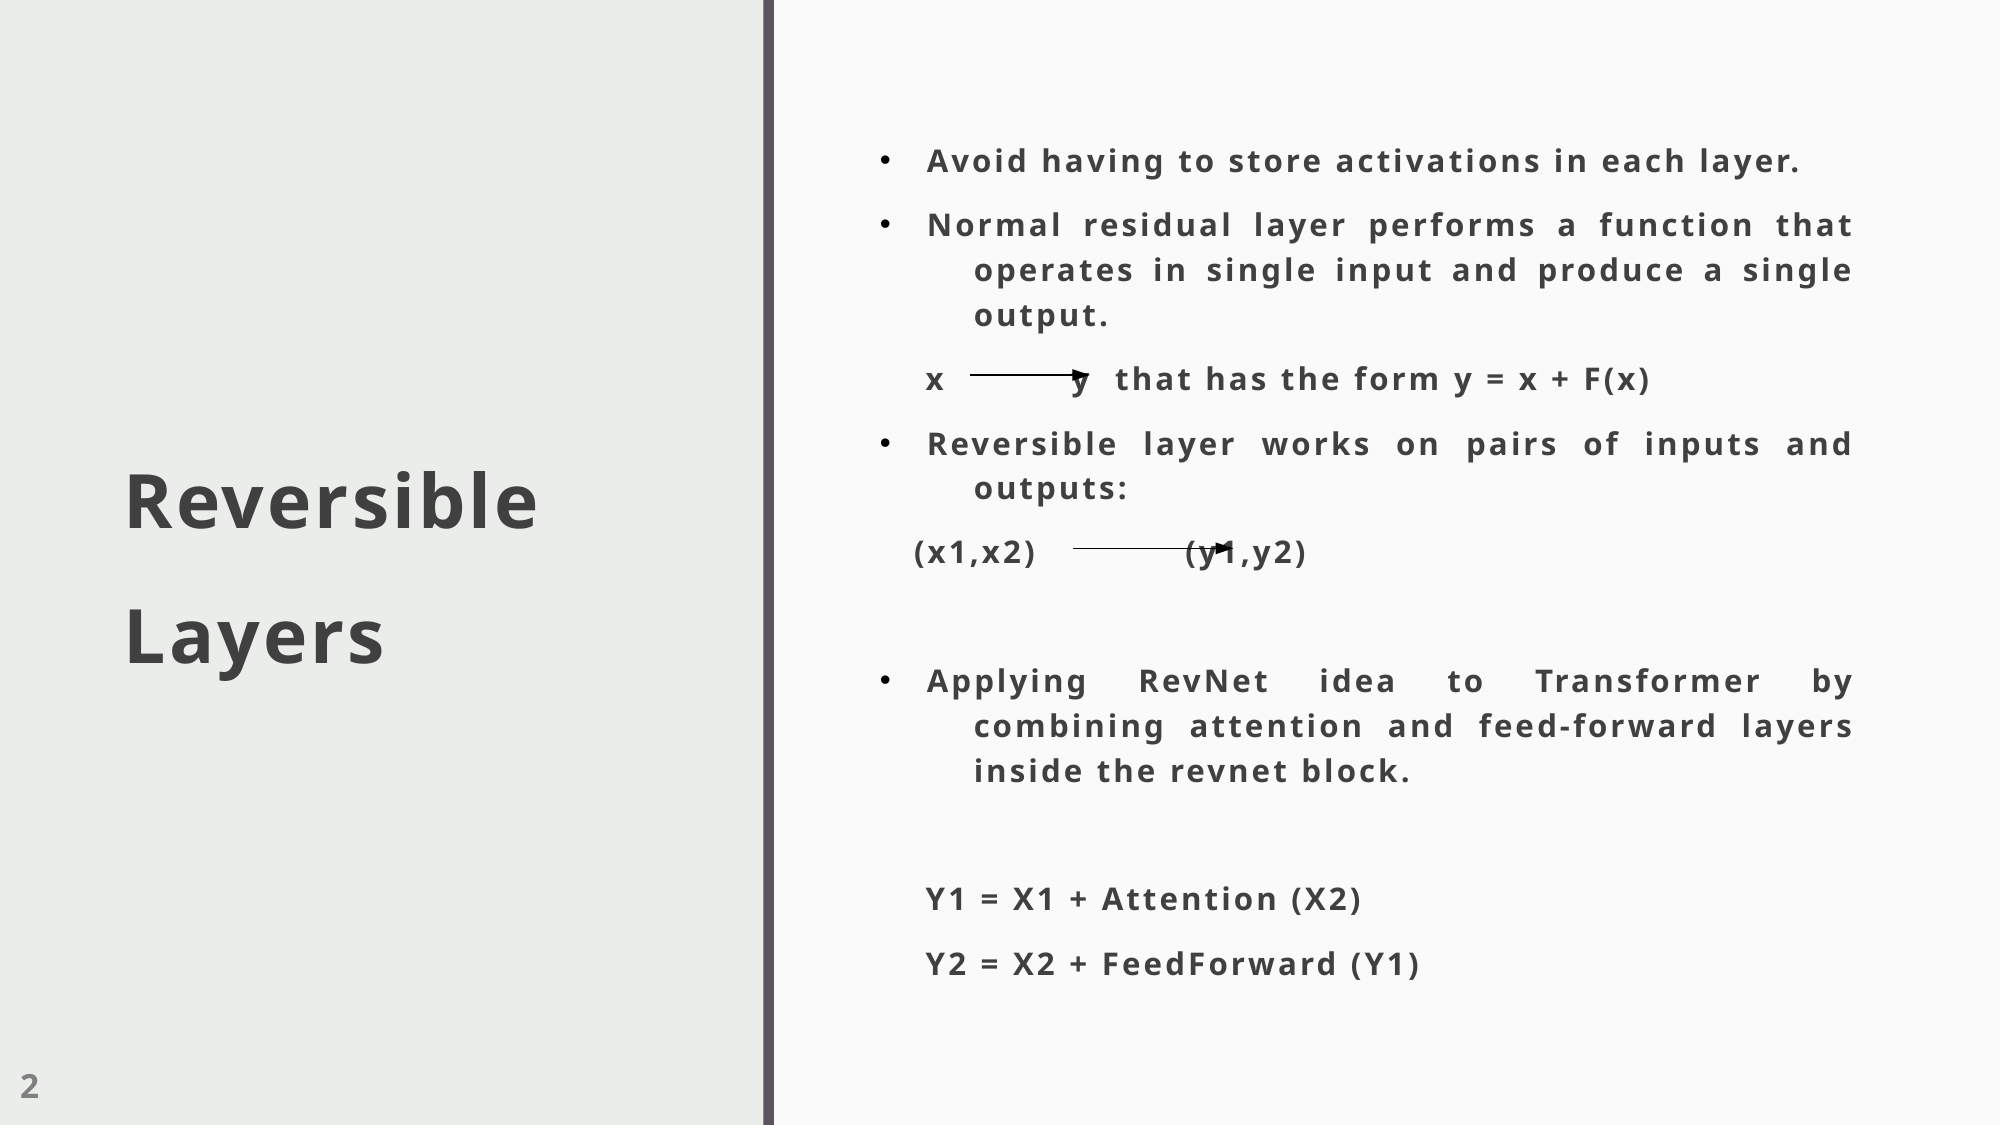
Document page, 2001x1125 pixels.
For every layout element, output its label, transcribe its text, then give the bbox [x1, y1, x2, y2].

list Avoid having to store activations in each layer. Normal residual layer performs a function that operates in single input and produce a single output. x y that has the form y = x + F(x) Reversible layer works on pairs of inputs and outputs: (x1,x2) (y1,y2) Applying RevNet idea to Transformer by combining attention and feed-forward layers inside the revnet block. Y1 = X1 + Attention (X2) Y2 = X2 + FeedForward (Y1) [862, 115, 1875, 1047]
text_box 2 [5, 1058, 112, 1114]
title Reversible Layers [105, 115, 666, 969]
